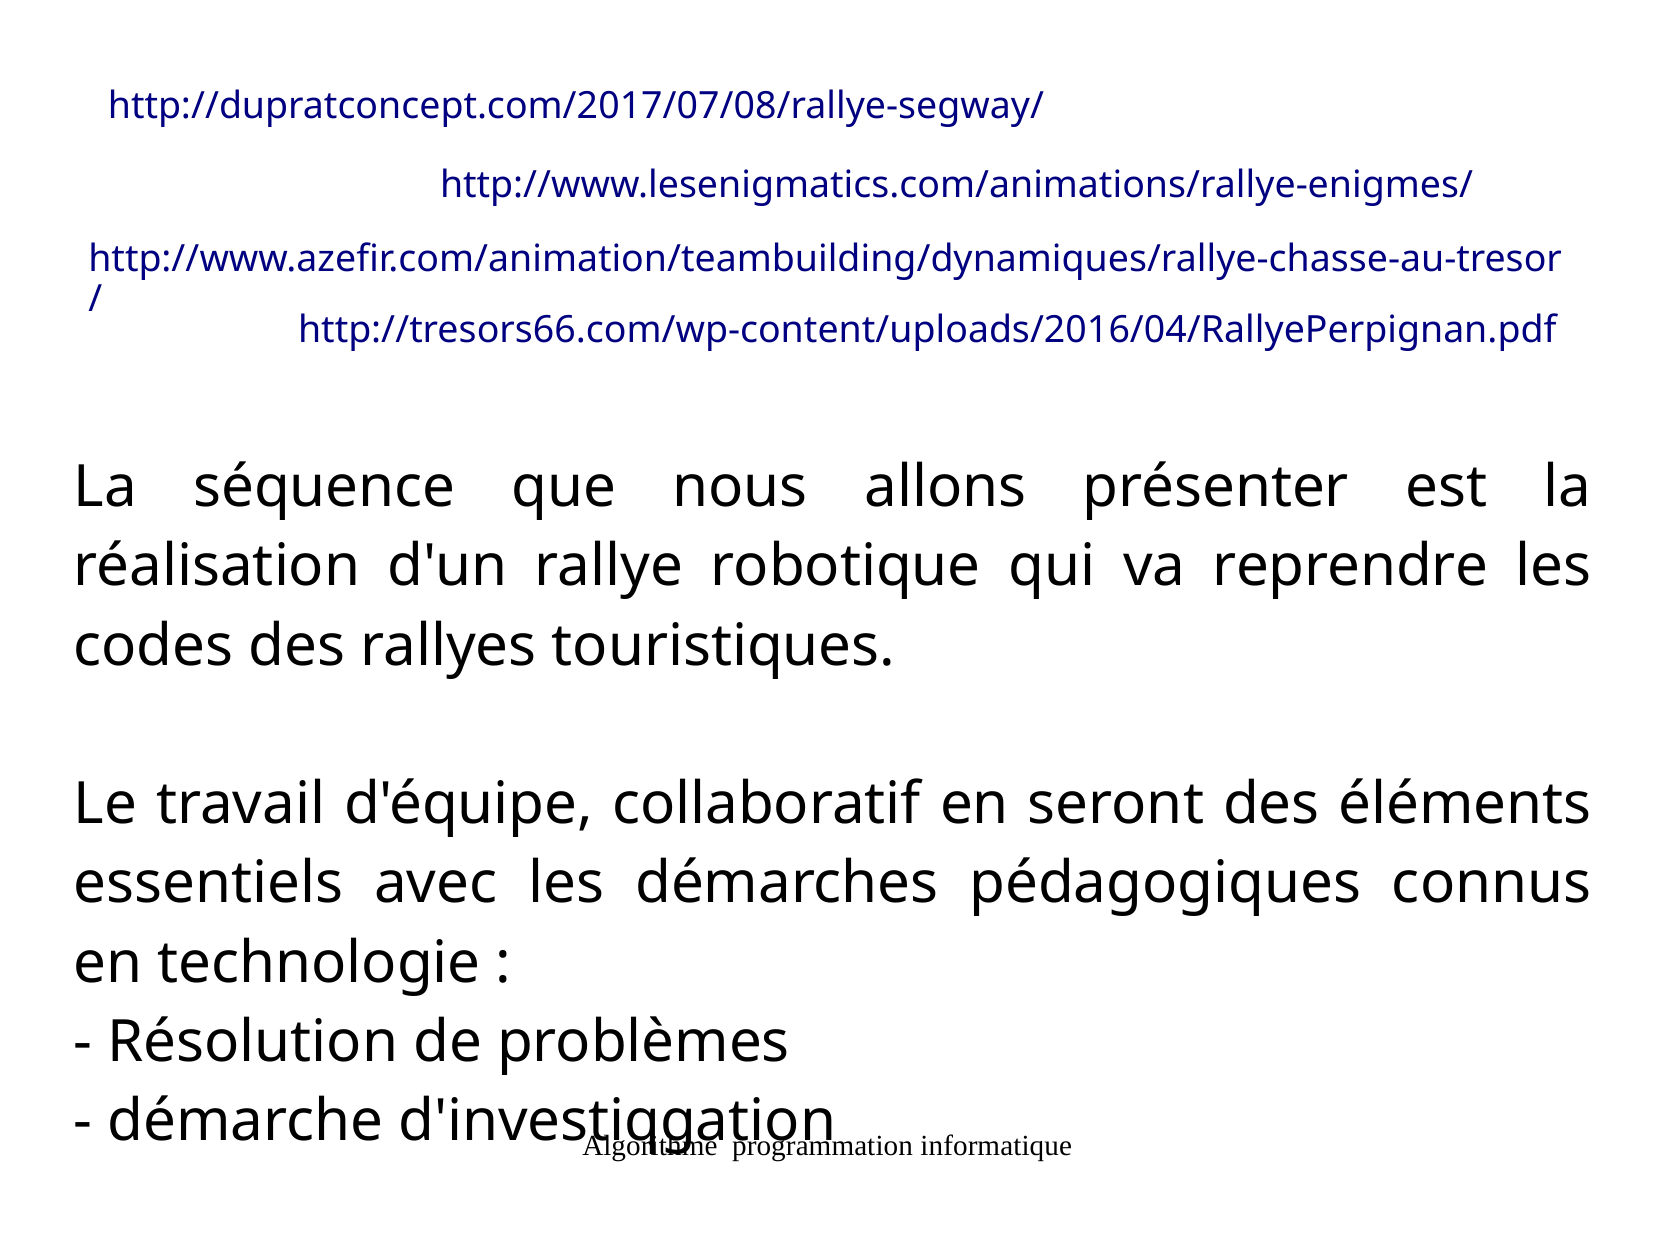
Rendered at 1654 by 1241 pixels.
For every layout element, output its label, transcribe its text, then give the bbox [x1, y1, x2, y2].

text_box La séquence que nous allons présenter est la réalisation d'un rallye robotique qui va reprendre les codes des rallyes touristiques. Le travail d'équipe, collaboratif en seront des éléments essentiels avec les démarches pédagogiques connus en technologie : - Résolution de problèmes - démarche d'investiqgation [59, 437, 1607, 1107]
text_box http://dupratconcept.com/2017/07/08/rallye-segway/ [93, 70, 1359, 133]
text_box http://www.lesenigmatics.com/animations/rallye-enigmes/ [425, 149, 1548, 212]
text_box http://www.azefir.com/animation/teambuilding/dynamiques/rallye-chasse-au-tresor/ [73, 224, 1583, 287]
text_box http://tresors66.com/wp-content/uploads/2016/04/RallyePerpignan.pdf [283, 295, 1619, 357]
